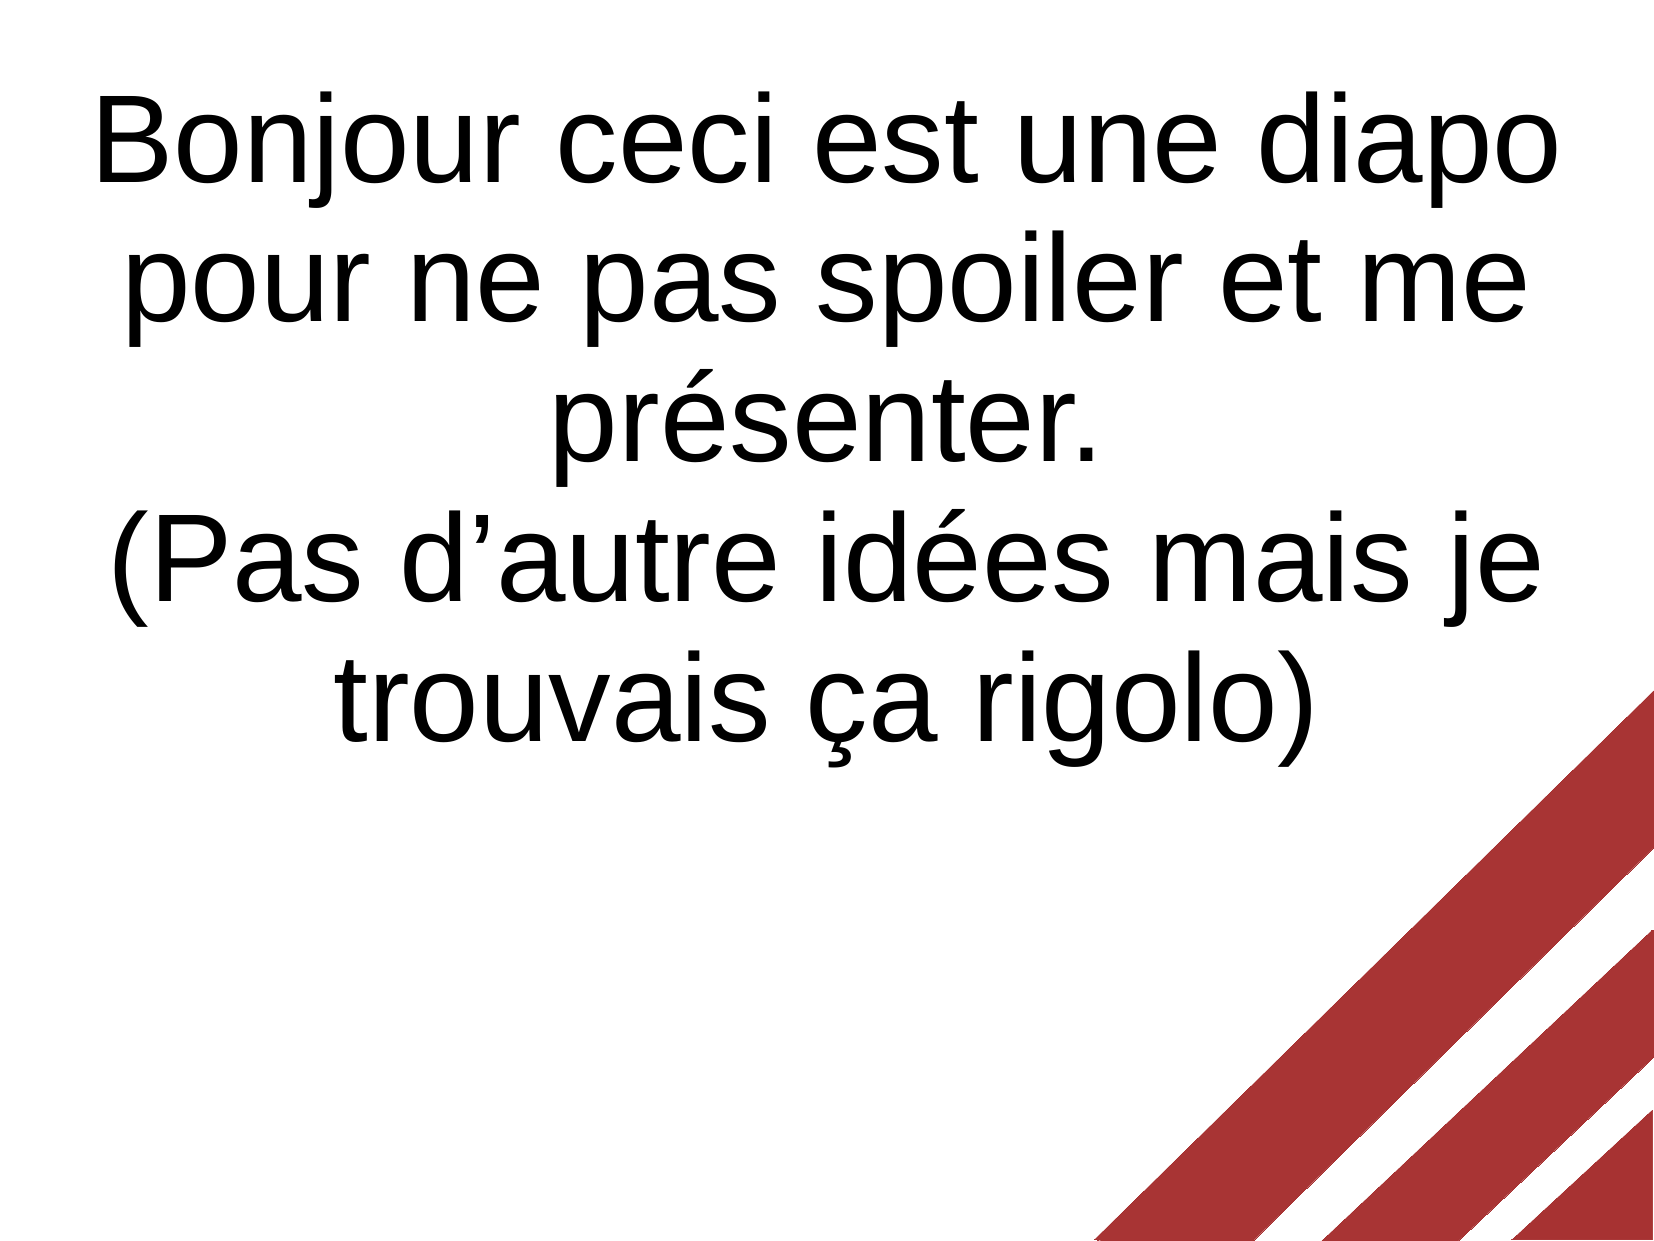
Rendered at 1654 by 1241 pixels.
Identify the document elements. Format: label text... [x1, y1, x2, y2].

text_box [1321, 930, 1654, 1241]
text_box [1511, 1110, 1653, 1240]
title Bonjour ceci est une diapo pour ne pas spoiler et me présenter. (Pas d’autre idées mais je trouvais ça rigolo) [82, 68, 1571, 768]
text_box [1094, 690, 1654, 1241]
